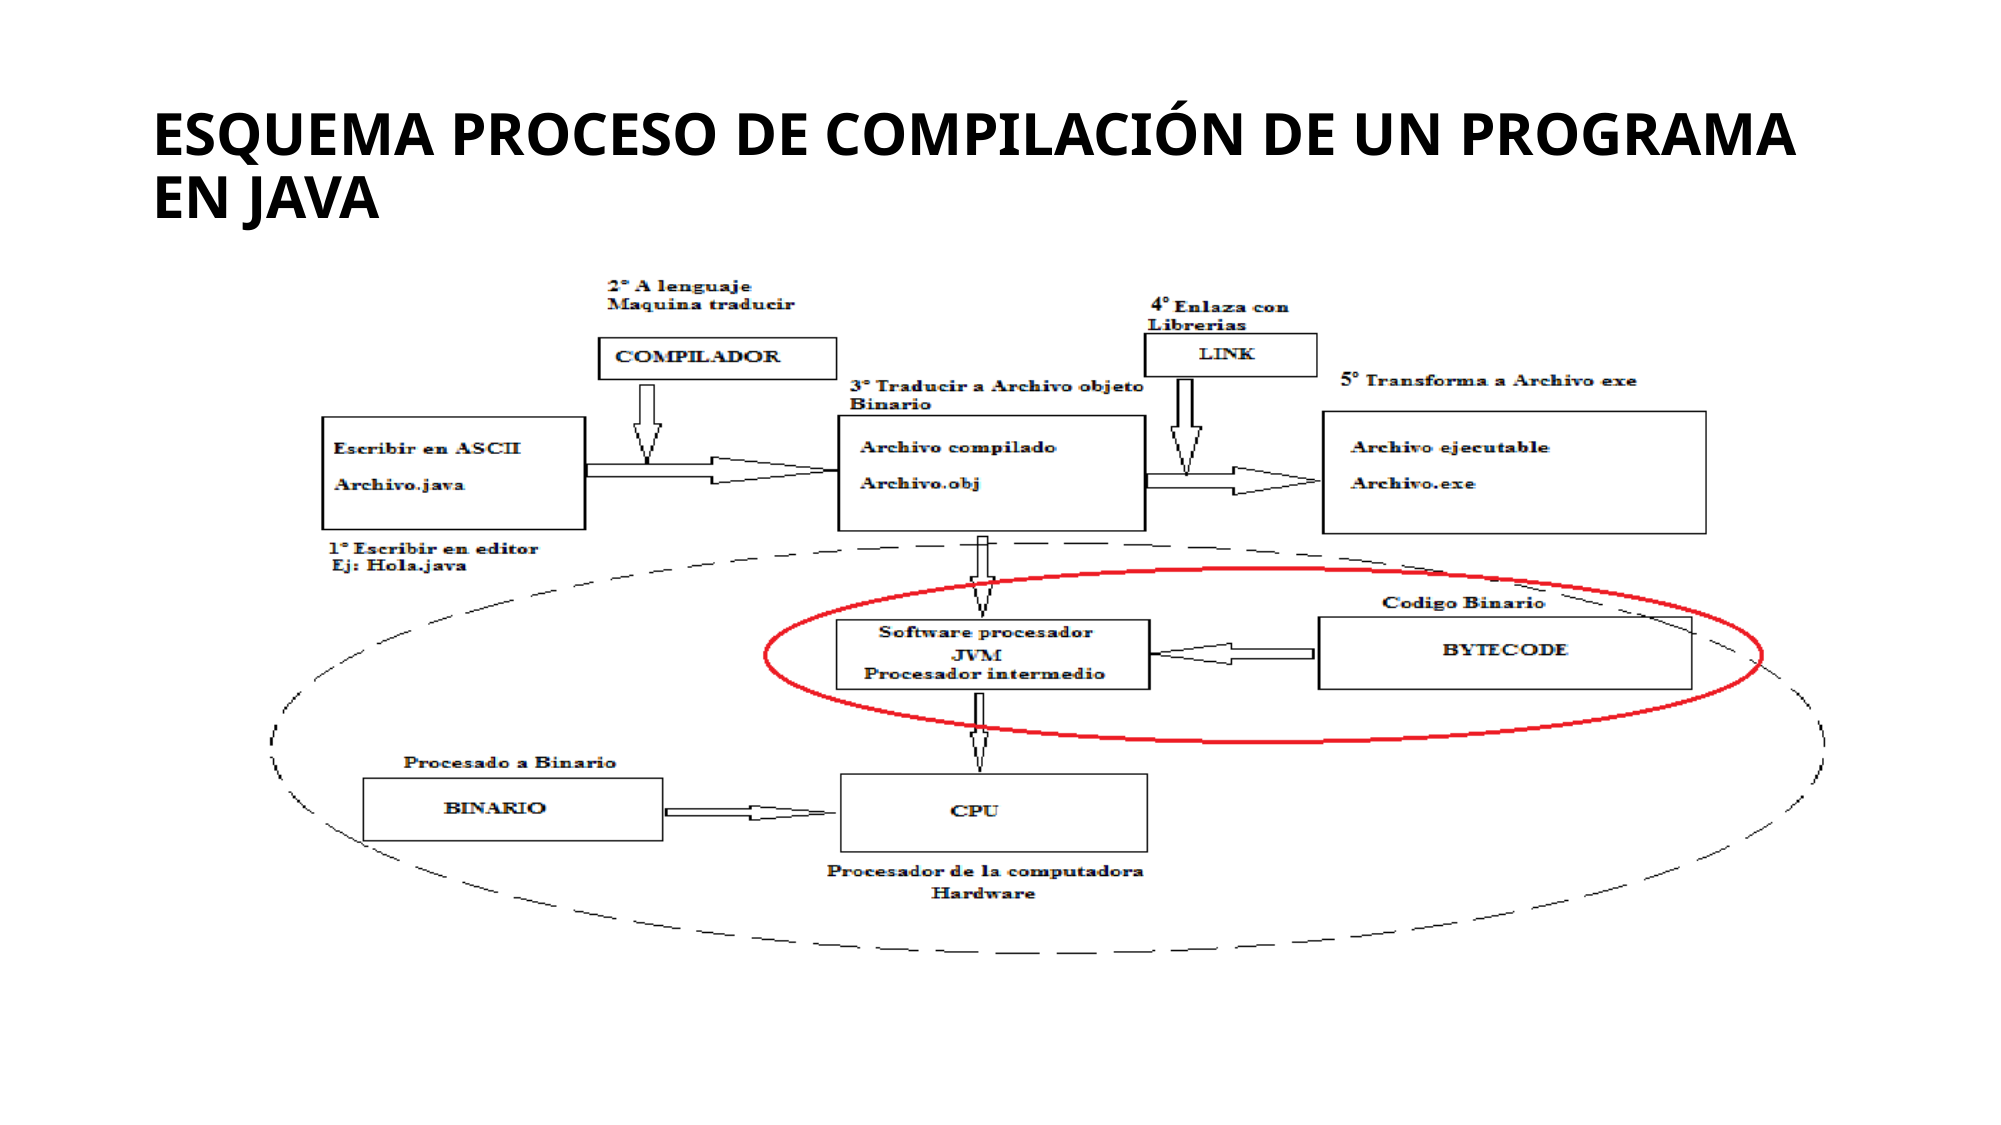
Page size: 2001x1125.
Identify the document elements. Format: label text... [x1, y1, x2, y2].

text_box ESQUEMA PROCESO DE COMPILACIÓN DE UN PROGRAMA EN JAVA [137, 59, 1862, 277]
picture [236, 265, 1831, 982]
